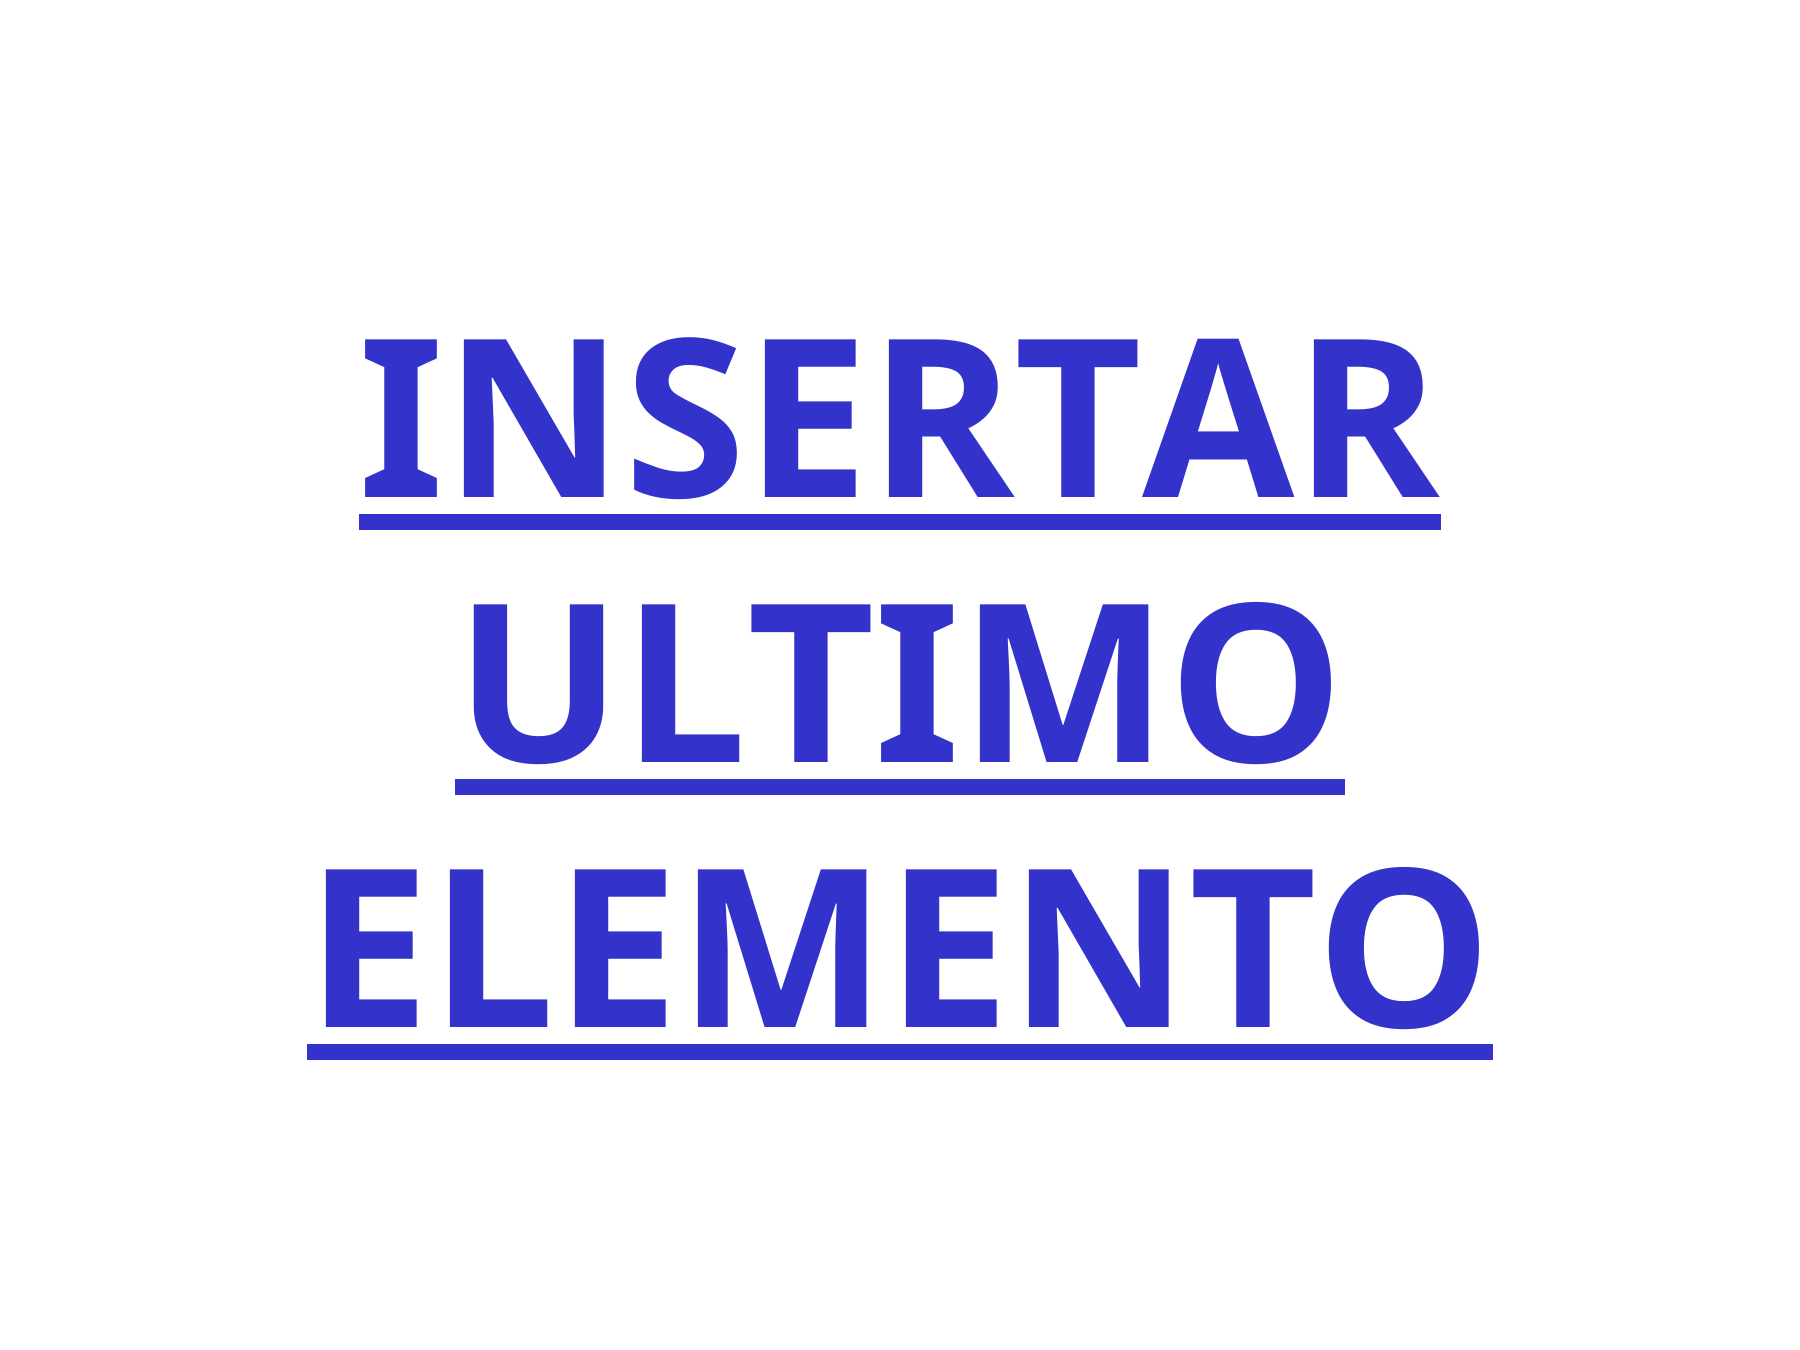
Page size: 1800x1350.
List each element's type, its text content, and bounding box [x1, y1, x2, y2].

text_box INSERTAR ULTIMO ELEMENTO [0, 268, 1800, 1082]
